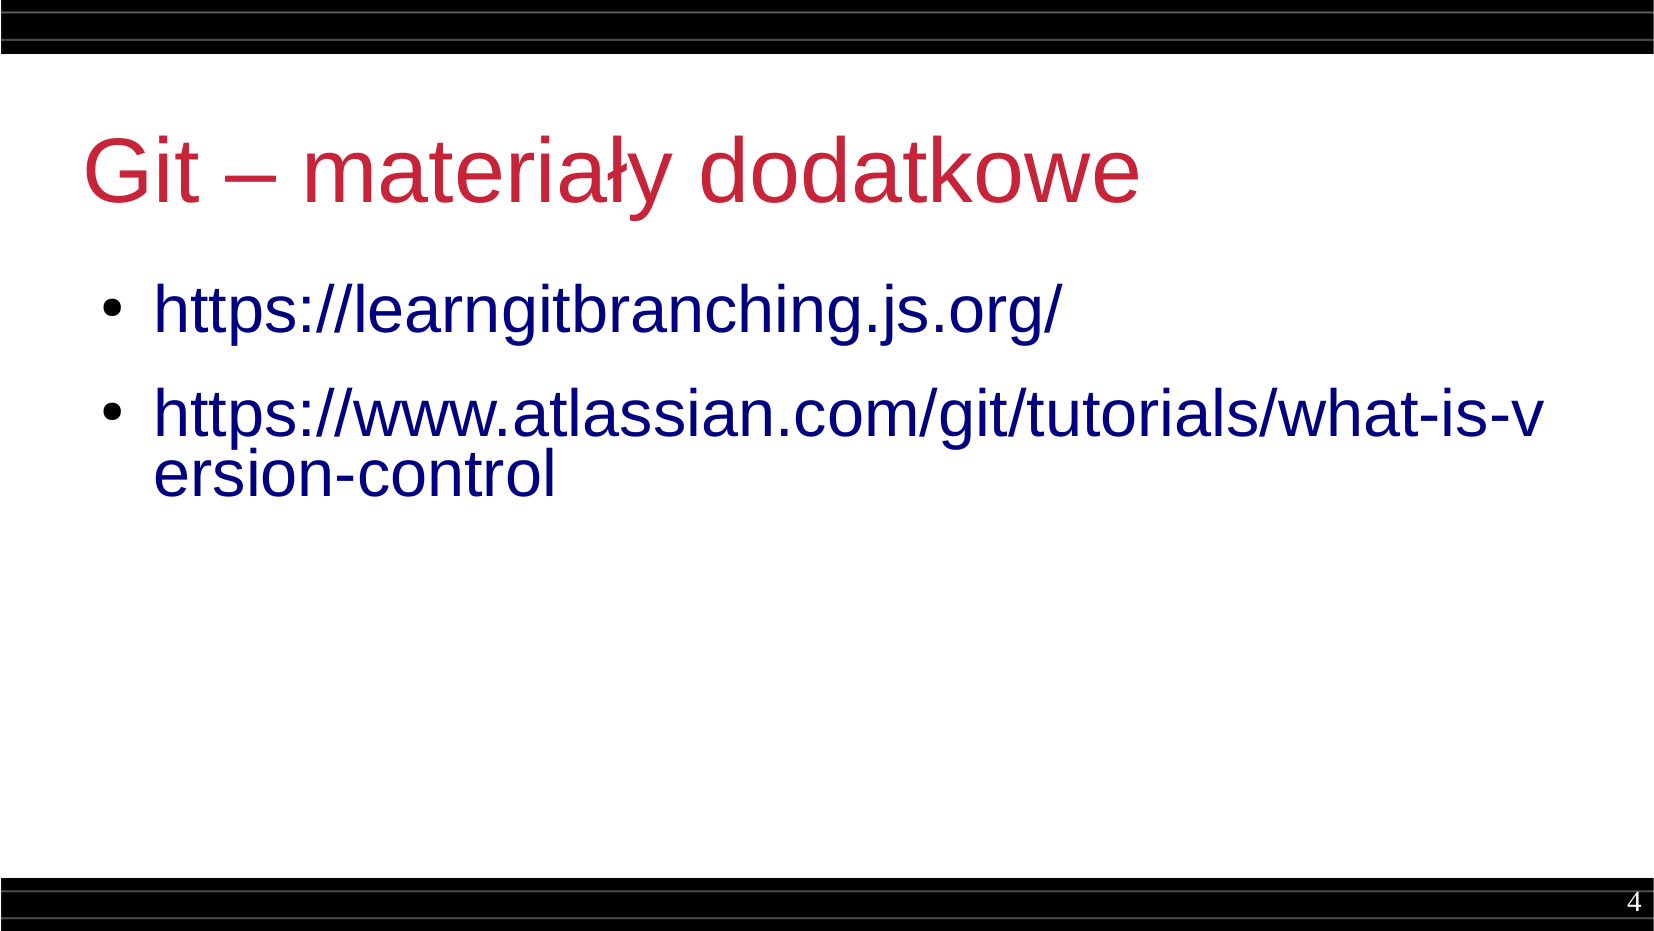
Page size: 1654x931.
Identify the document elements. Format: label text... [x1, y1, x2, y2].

picture [1, 878, 1654, 931]
list https://learngitbranching.js.org/ https://www.atlassian.com/git/tutorials/what-is-version-control [82, 271, 1571, 851]
title Git – materiały dodatkowe [82, 92, 1571, 249]
picture [1, 0, 1654, 54]
